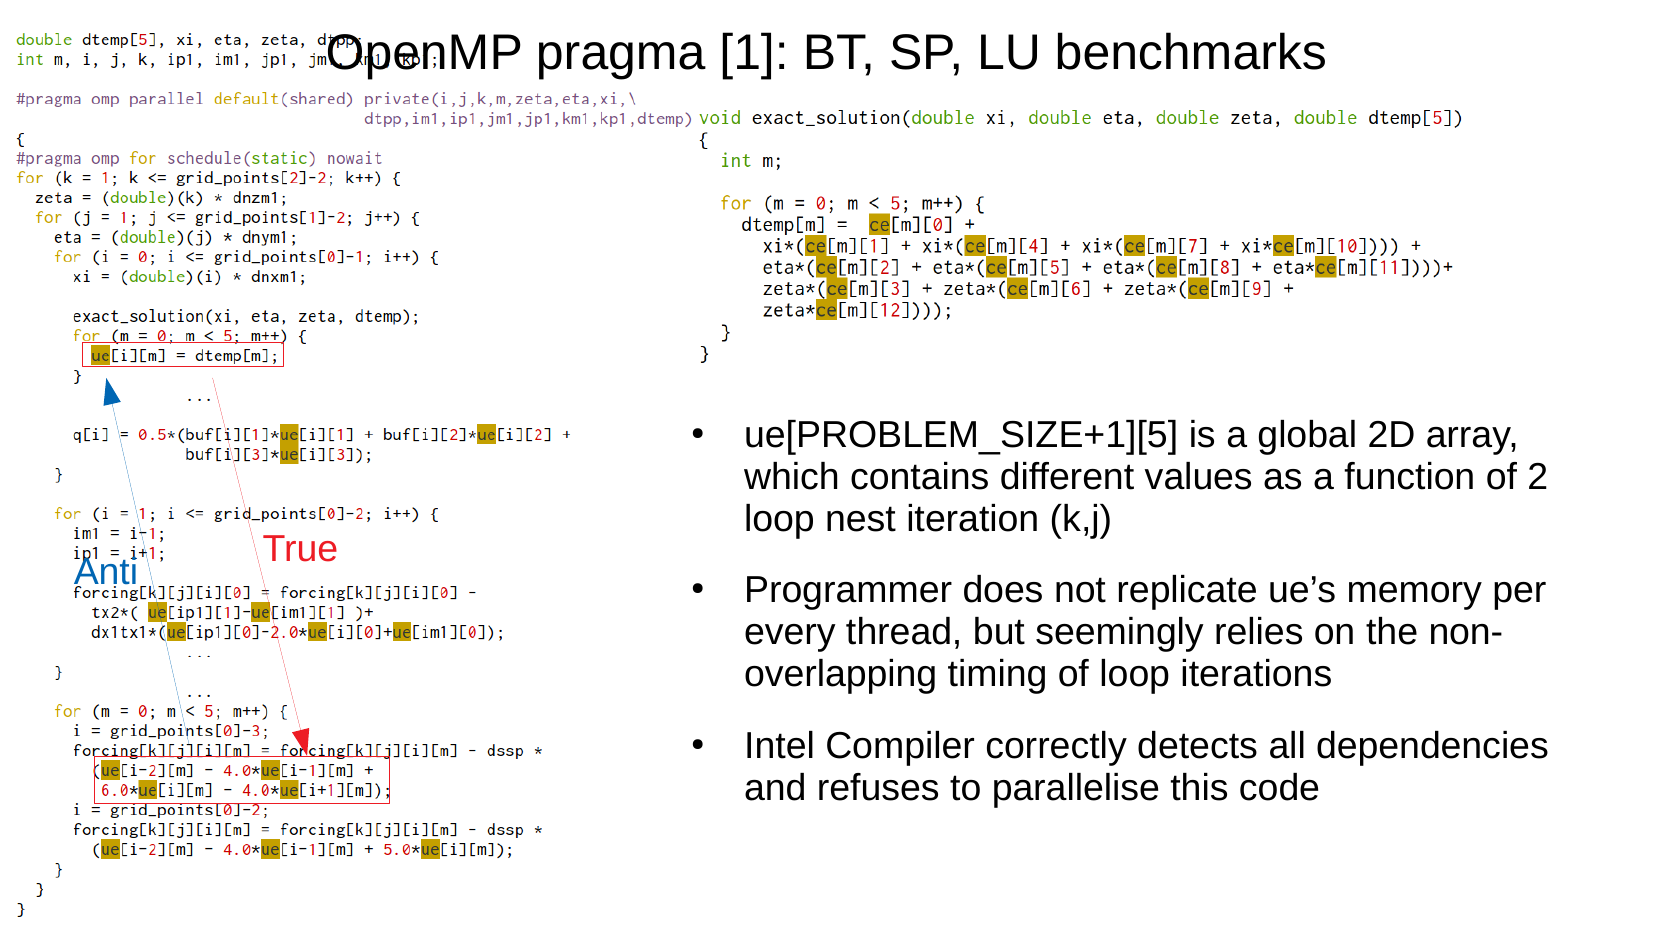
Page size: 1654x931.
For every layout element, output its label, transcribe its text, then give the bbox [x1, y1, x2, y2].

text_box Anti [59, 543, 166, 603]
title OpenMP pragma [1]: BT, SP, LU benchmarks [0, 1, 1654, 104]
picture [11, 104, 1465, 925]
text_box True [248, 519, 355, 579]
list ue[PROBLEM_SIZE+1][5] is a global 2D array, which contains different values as a function of 2 loop nest iteration (k,j) Programmer does not replicate ue’s memory per every thread, but seemingly relies on the non-overlapping timing of loop iterations Intel Compiler correctly detects all dependencies and refuses to parallelise this code [673, 413, 1619, 910]
